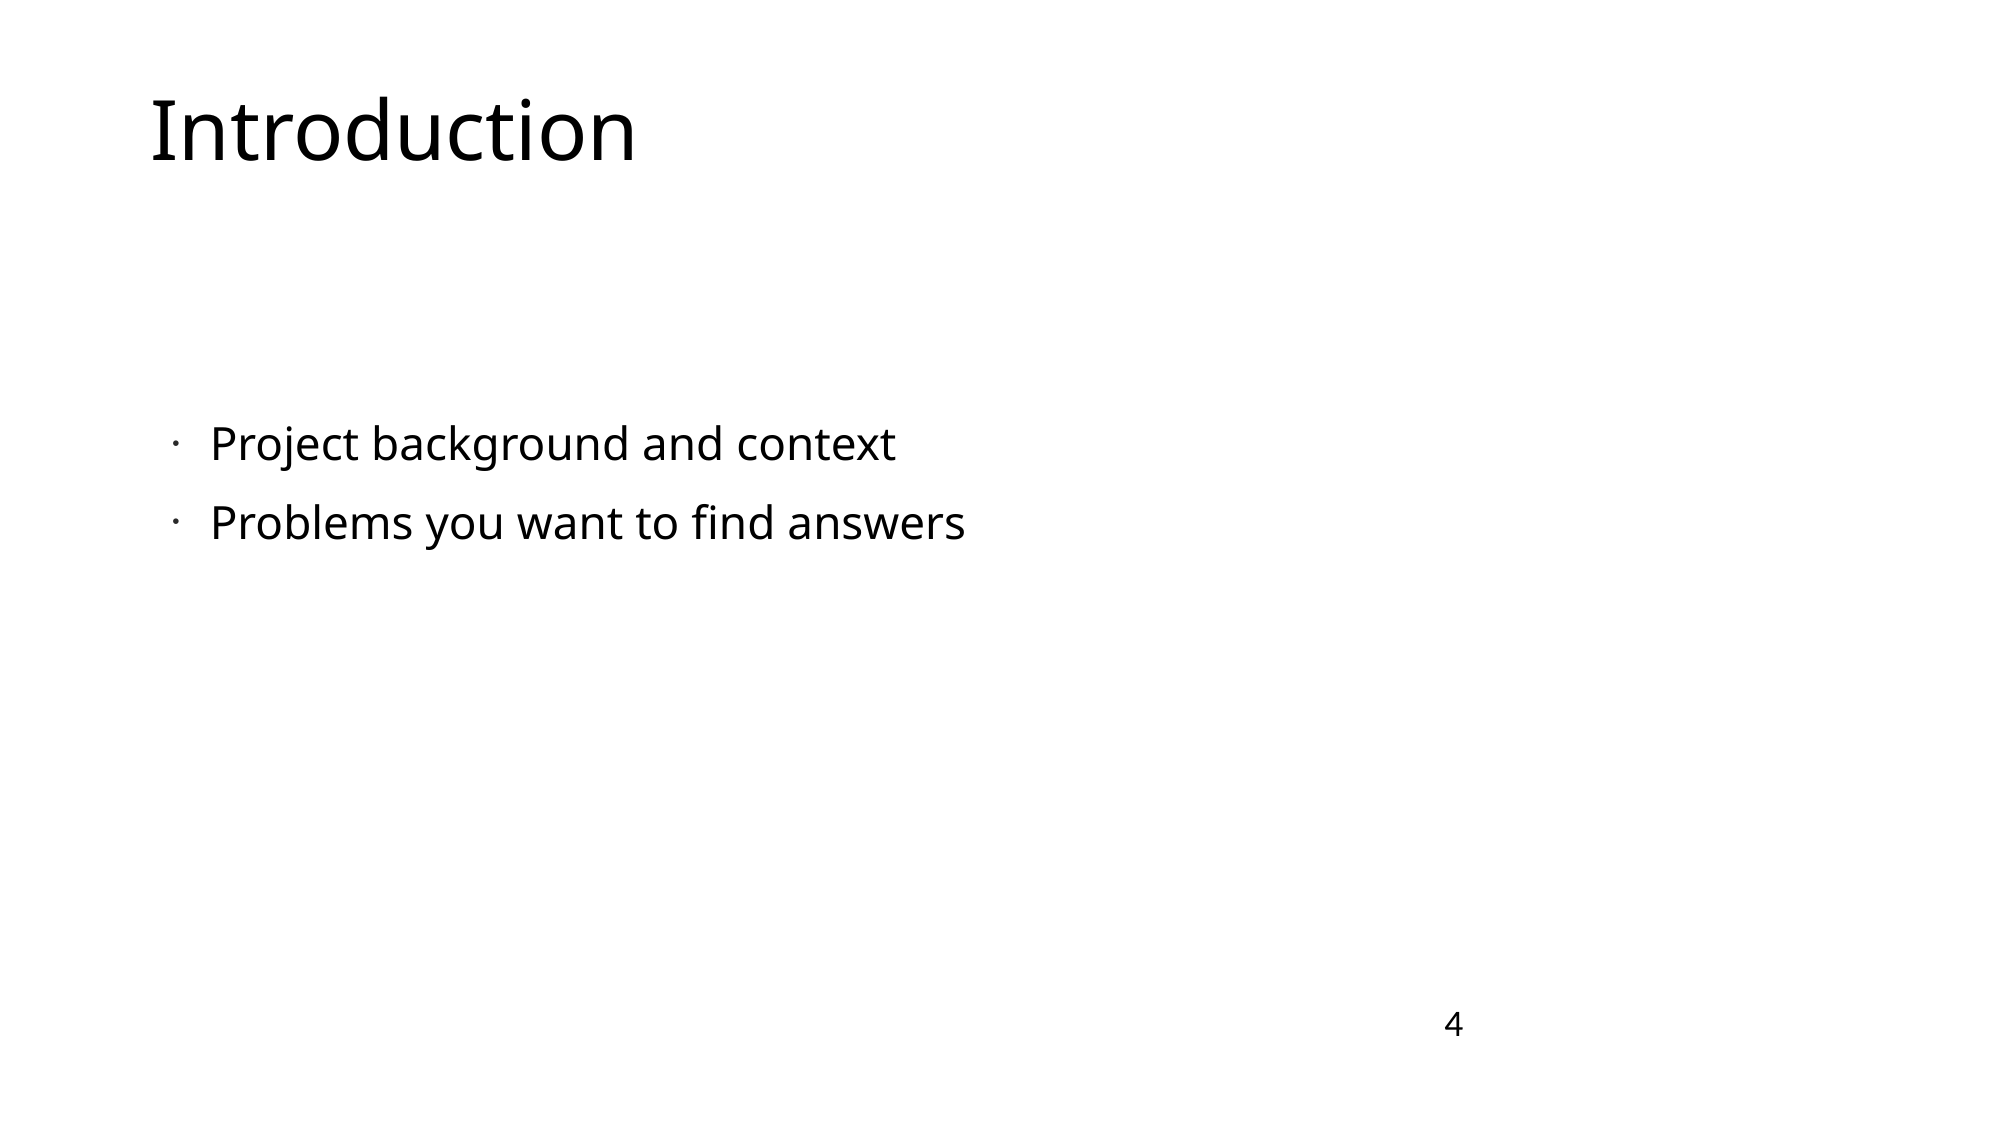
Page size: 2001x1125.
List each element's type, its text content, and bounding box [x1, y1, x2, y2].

text_box Project background and context Problems you want to find answers [157, 413, 1086, 725]
text_box Introduction [135, 88, 1864, 179]
slide_number <szám> [1429, 988, 1880, 1055]
